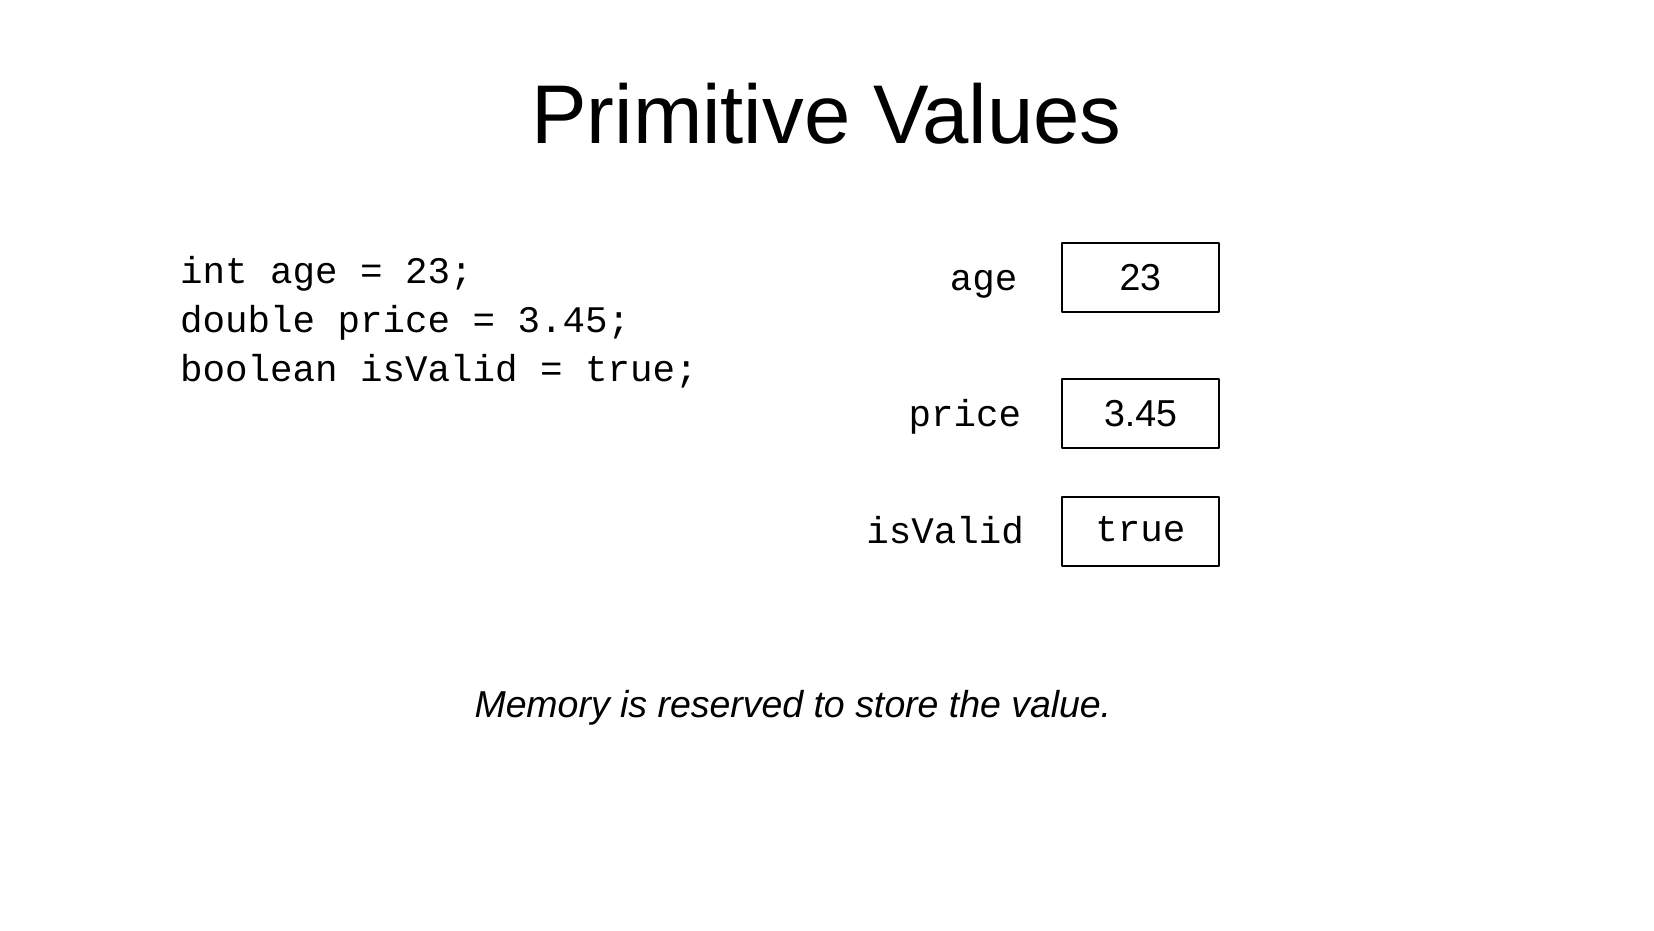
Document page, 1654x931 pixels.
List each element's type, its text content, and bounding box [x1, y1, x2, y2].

title Primitive Values [82, 37, 1571, 193]
text_box isValid [851, 505, 1056, 563]
text_box age [934, 251, 1040, 310]
text_box 23 [1061, 243, 1220, 313]
text_box price [893, 387, 1044, 445]
text_box true [1061, 496, 1220, 567]
text_box 3.45 [1061, 379, 1220, 449]
text_box int age = 23; double price = 3.45; boolean isValid = true; [165, 238, 713, 400]
text_box Memory is reserved to store the value. [459, 676, 1127, 734]
